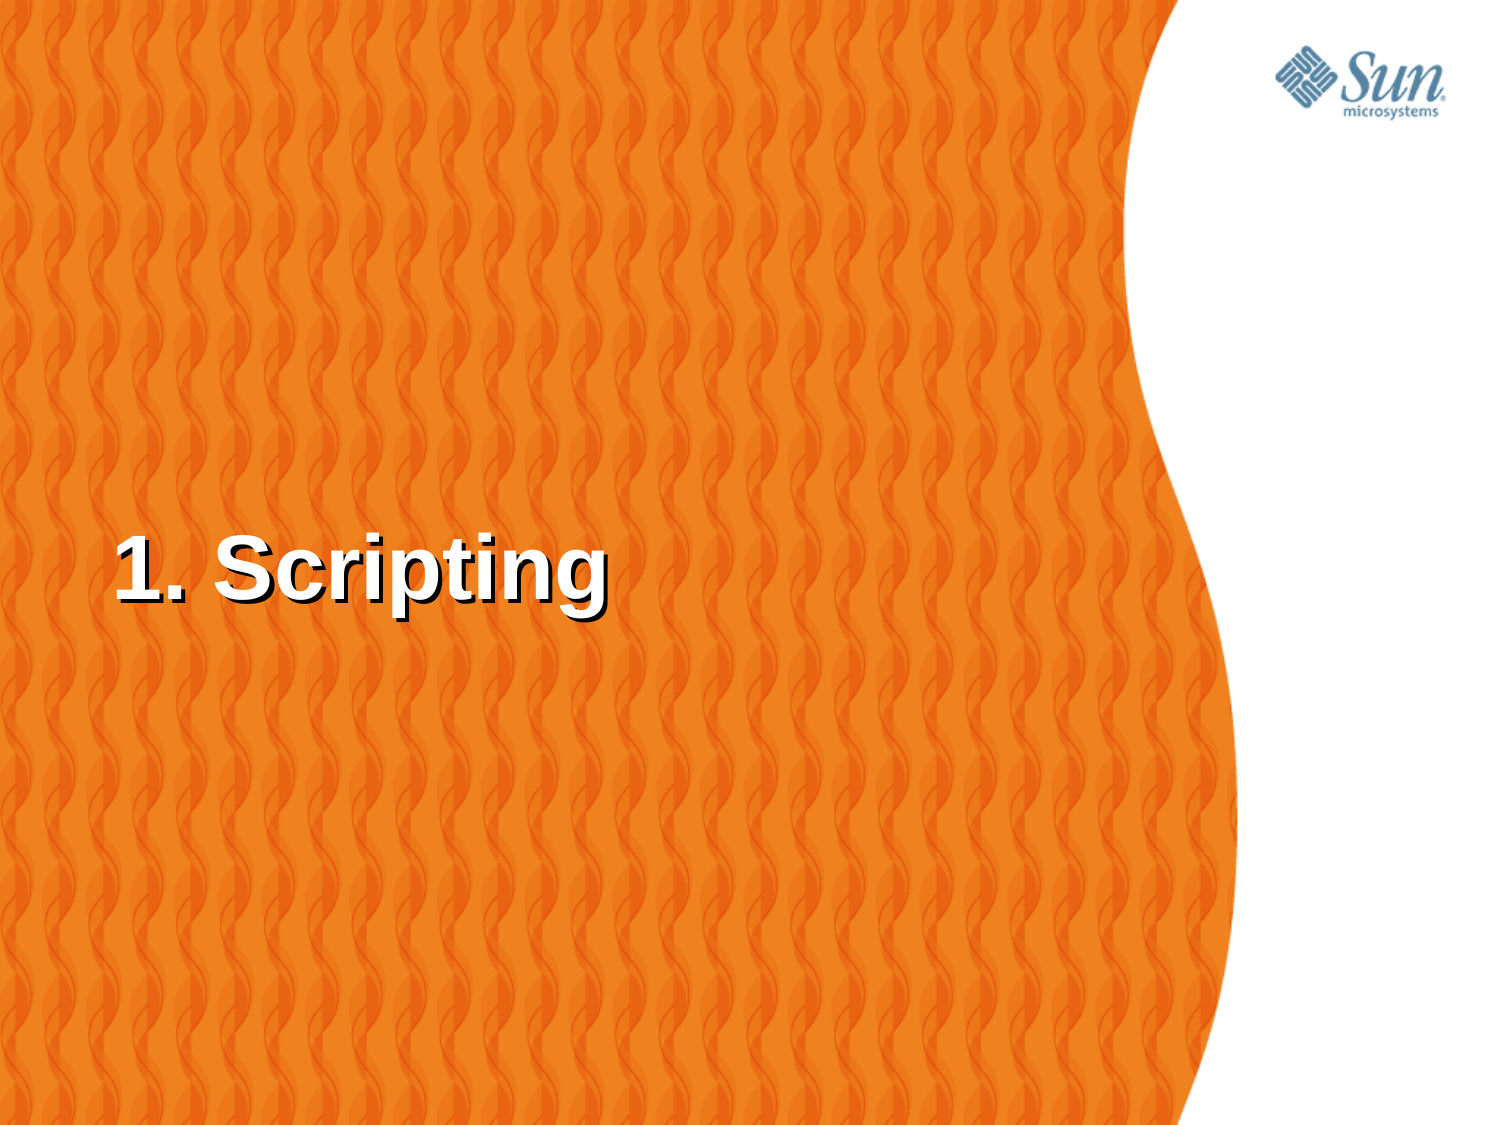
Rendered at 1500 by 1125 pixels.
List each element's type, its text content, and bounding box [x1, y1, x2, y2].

picture [0, 0, 1500, 1125]
title 1. Scripting [111, 516, 1077, 722]
